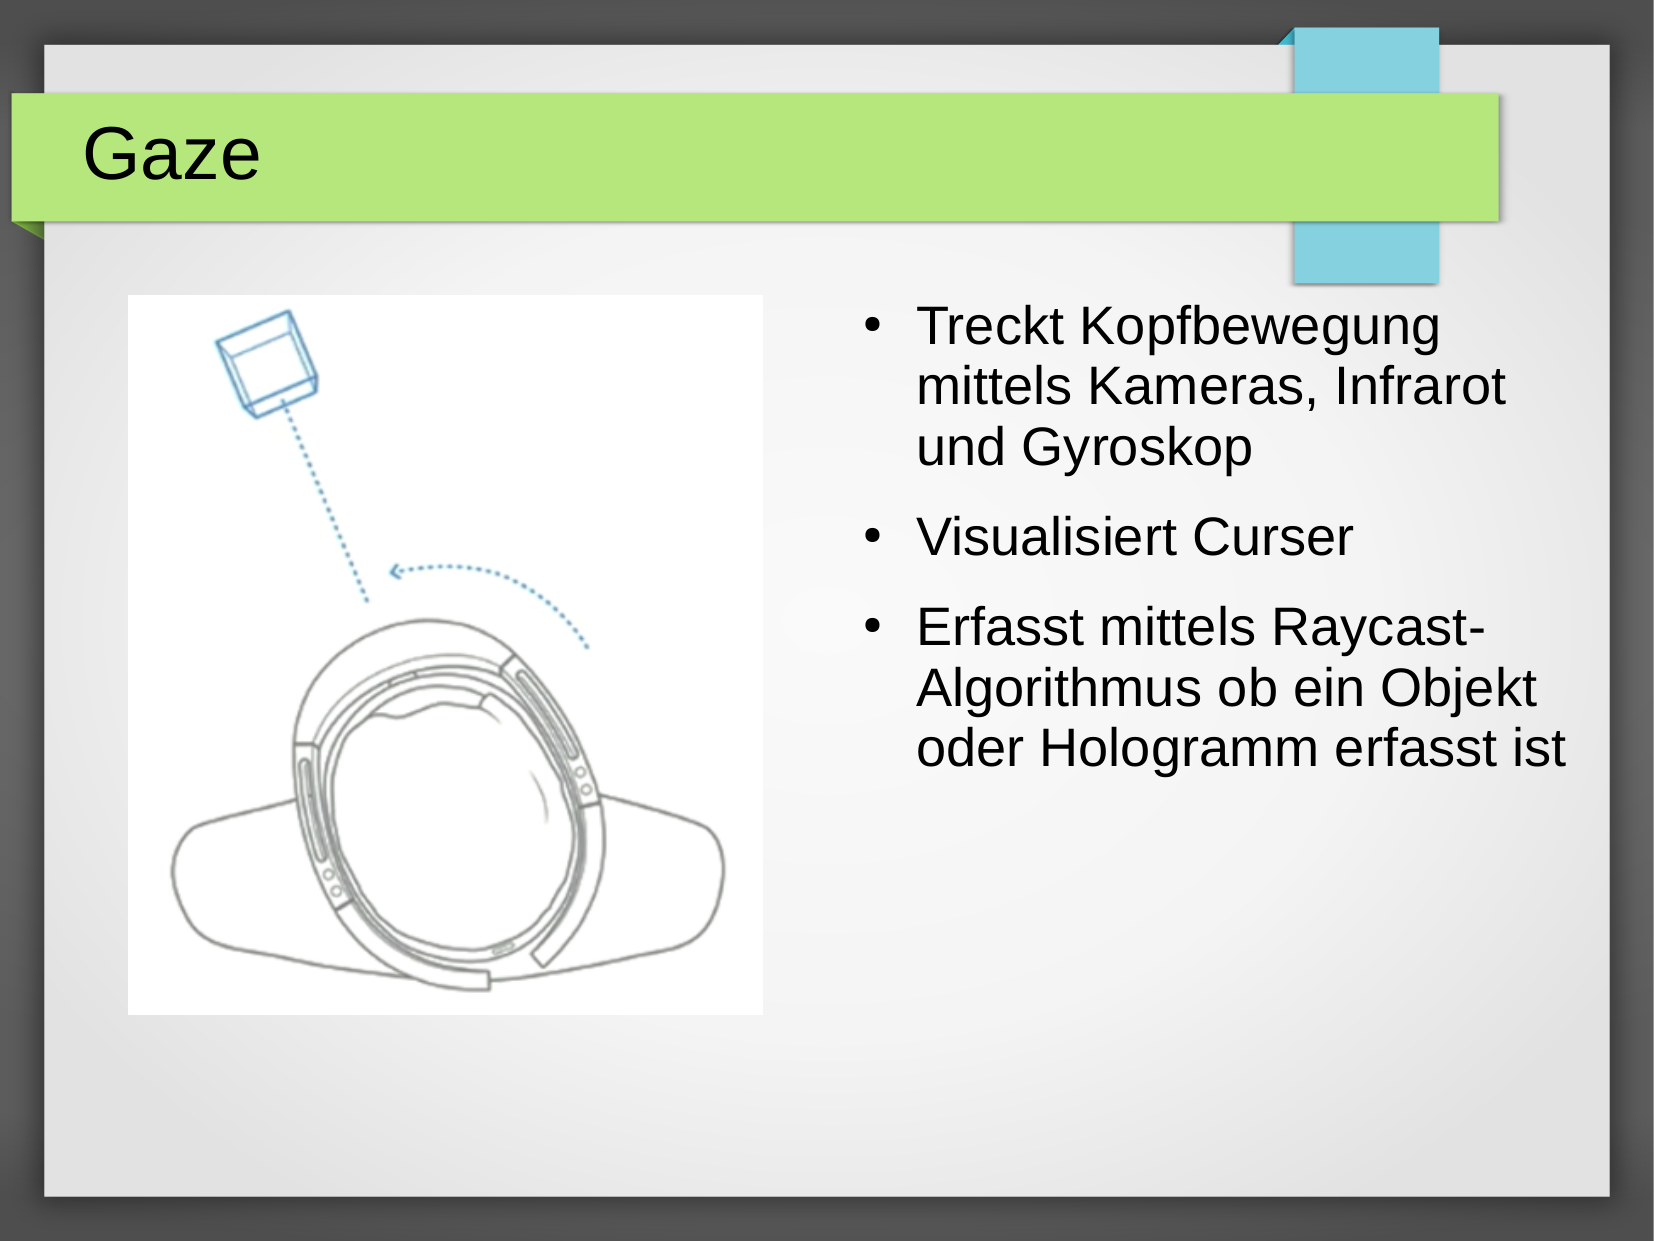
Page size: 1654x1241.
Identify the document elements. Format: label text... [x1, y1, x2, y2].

picture [0, 0, 1654, 1241]
title Gaze [82, 94, 1264, 213]
list Treckt Kopfbewegung mittels Kameras, Infrarot und Gyroskop Visualisiert Curser Erfasst mittels Raycast-Algorithmus ob ein Objekt oder Hologramm erfasst ist [845, 295, 1572, 1015]
